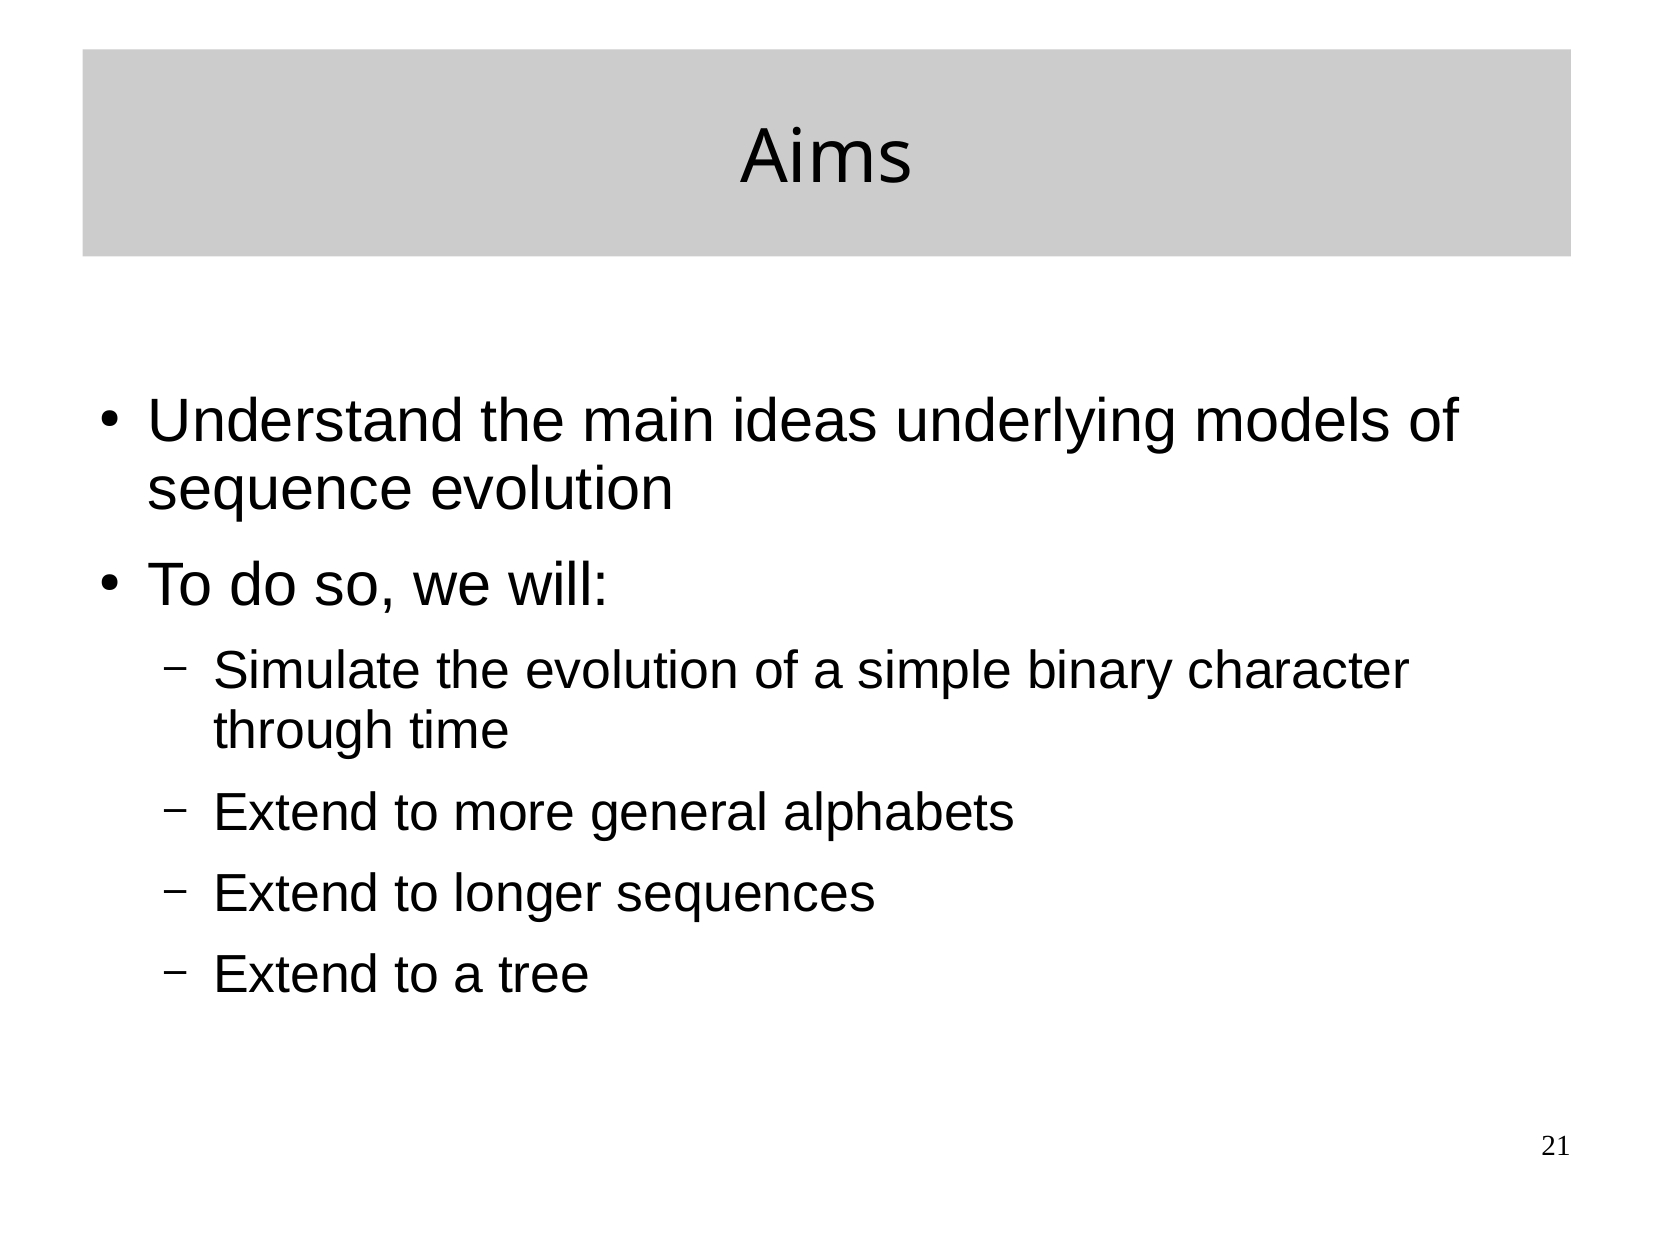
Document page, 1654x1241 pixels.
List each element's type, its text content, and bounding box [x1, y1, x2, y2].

title Aims [82, 49, 1571, 257]
list Understand the main ideas underlying models of sequence evolution To do so, we will: Simulate the evolution of a simple binary character through time Extend to more general alphabets Extend to longer sequences Extend to a tree [82, 290, 1571, 1010]
